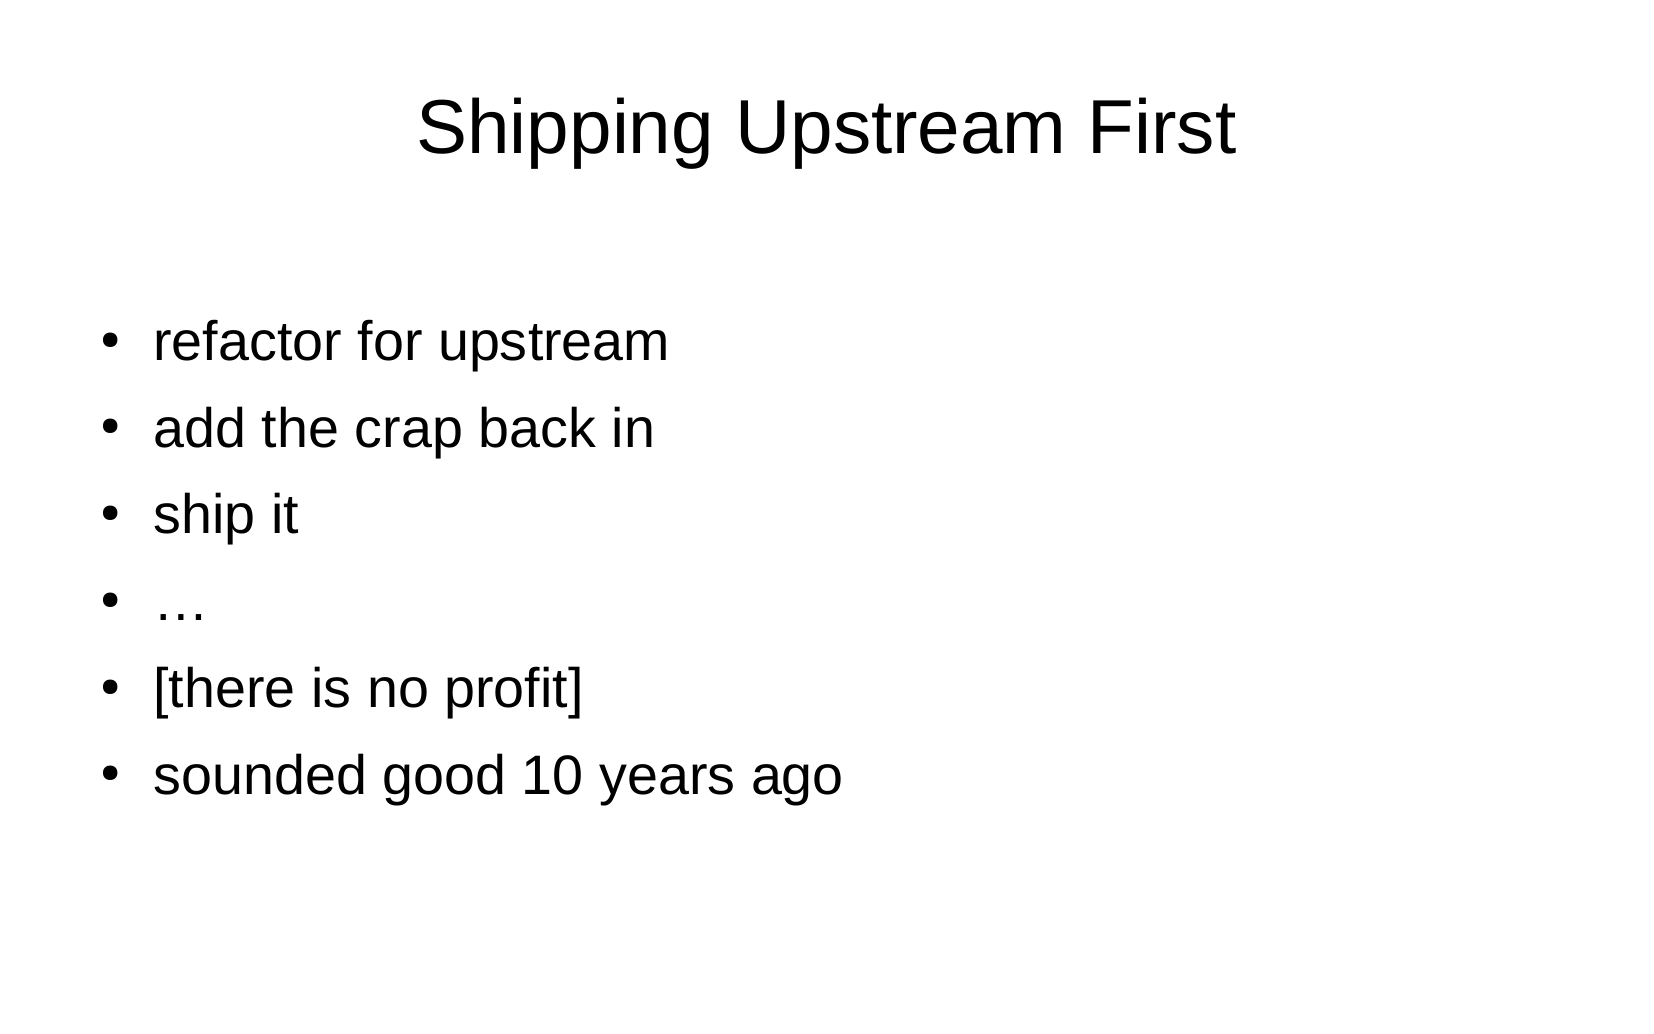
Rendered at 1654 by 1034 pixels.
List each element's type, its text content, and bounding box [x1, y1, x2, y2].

list refactor for upstream add the crap back in ship it … [there is no profit] sounded good 10 years ago [82, 310, 1571, 945]
title Shipping Upstream First [82, 41, 1571, 214]
